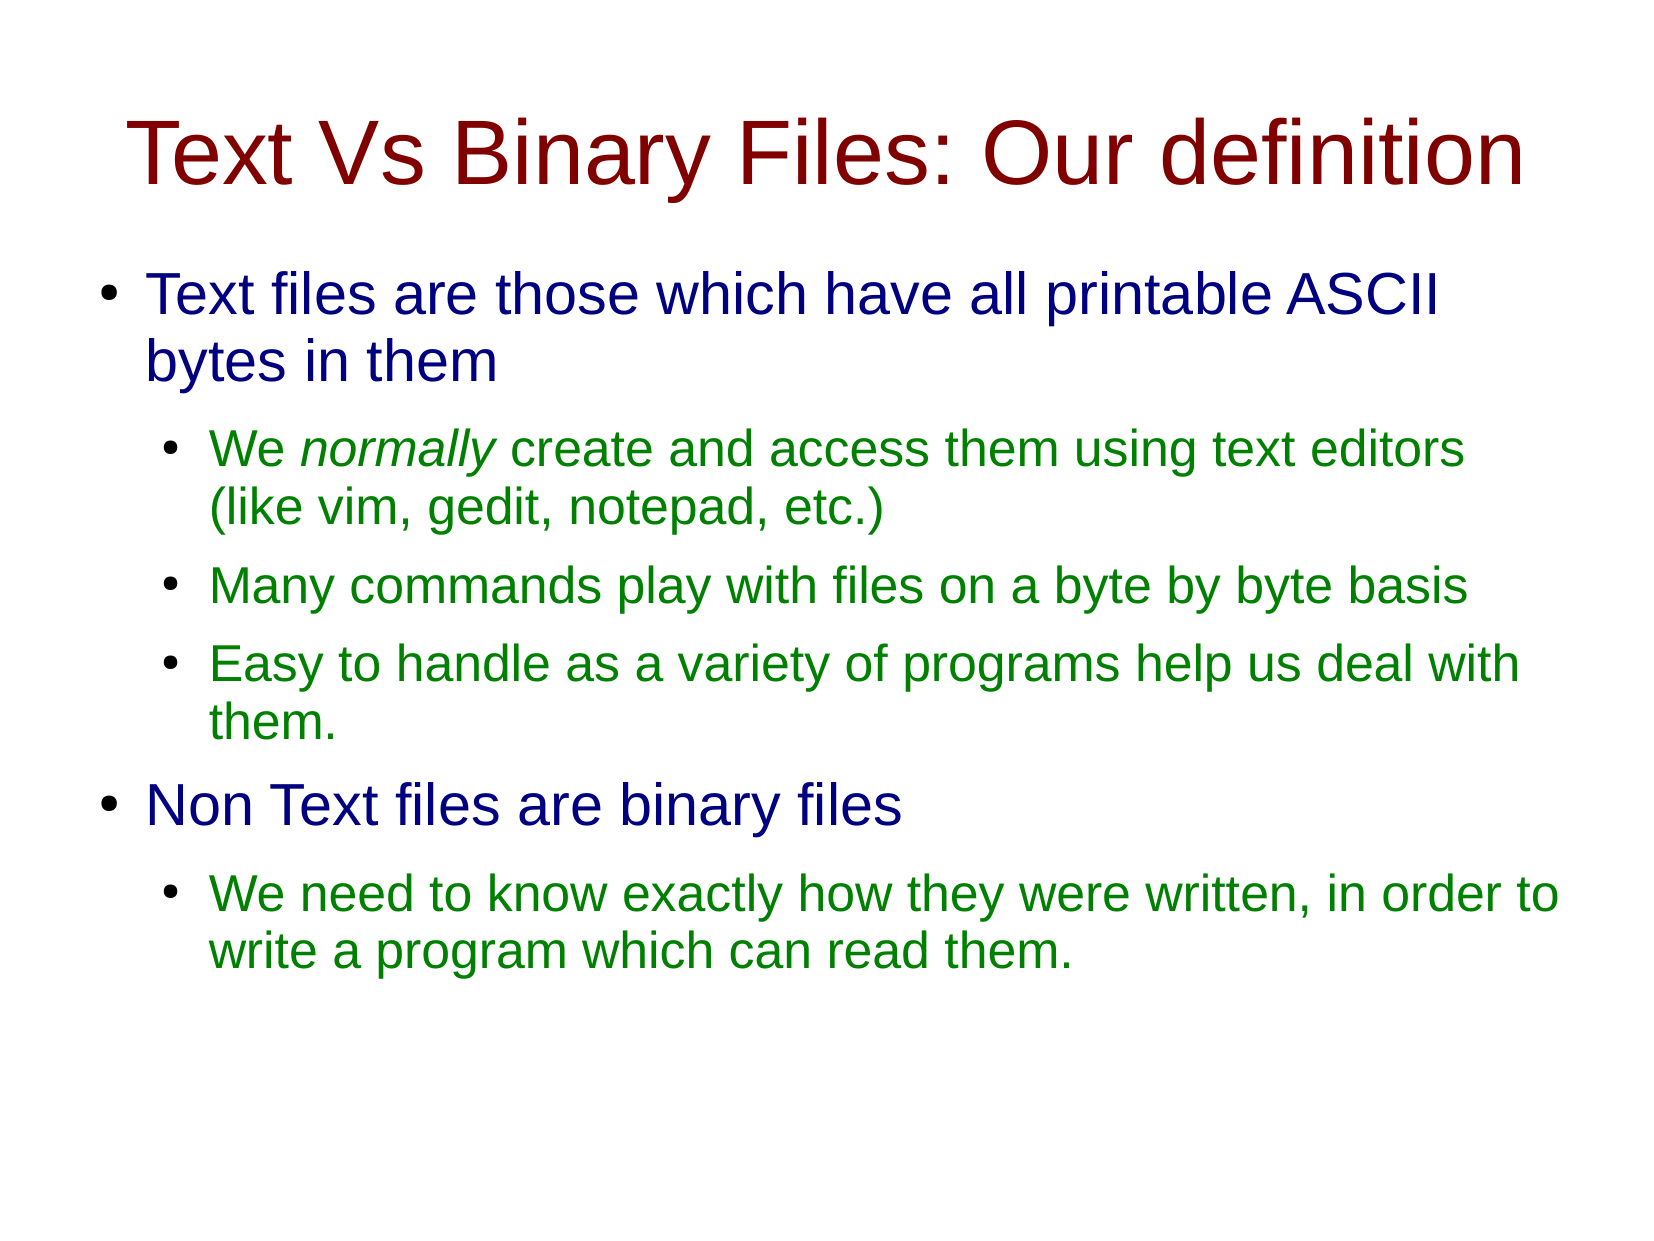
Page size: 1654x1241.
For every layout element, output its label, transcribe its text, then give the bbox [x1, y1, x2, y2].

title Text Vs Binary Files: Our definition [82, 49, 1571, 257]
list Text files are those which have all printable ASCII bytes in them We normally create and access them using text editors (like vim, gedit, notepad, etc.) Many commands play with files on a byte by byte basis Easy to handle as a variety of programs help us deal with them. Non Text files are binary files We need to know exactly how they were written, in order to write a program which can read them. [82, 261, 1571, 981]
